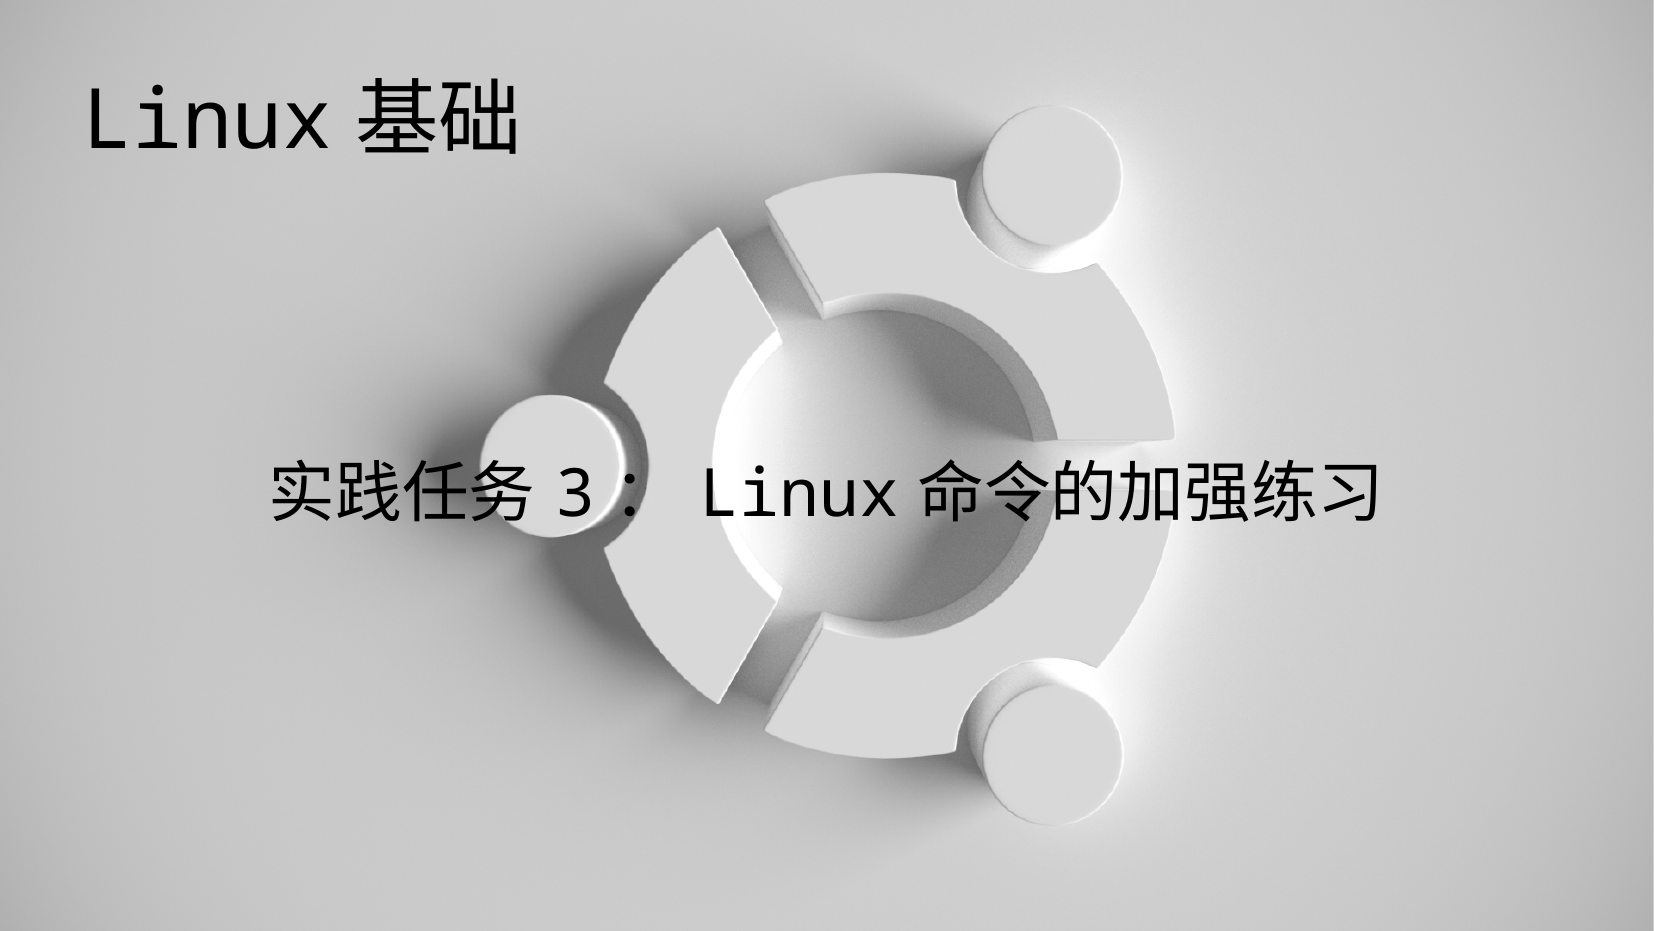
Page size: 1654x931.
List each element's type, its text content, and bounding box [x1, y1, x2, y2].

picture [0, 0, 1654, 931]
title Linux基础 [82, 37, 1571, 189]
subtitle 实践任务3：Linux命令的加强练习 [82, 217, 1571, 758]
